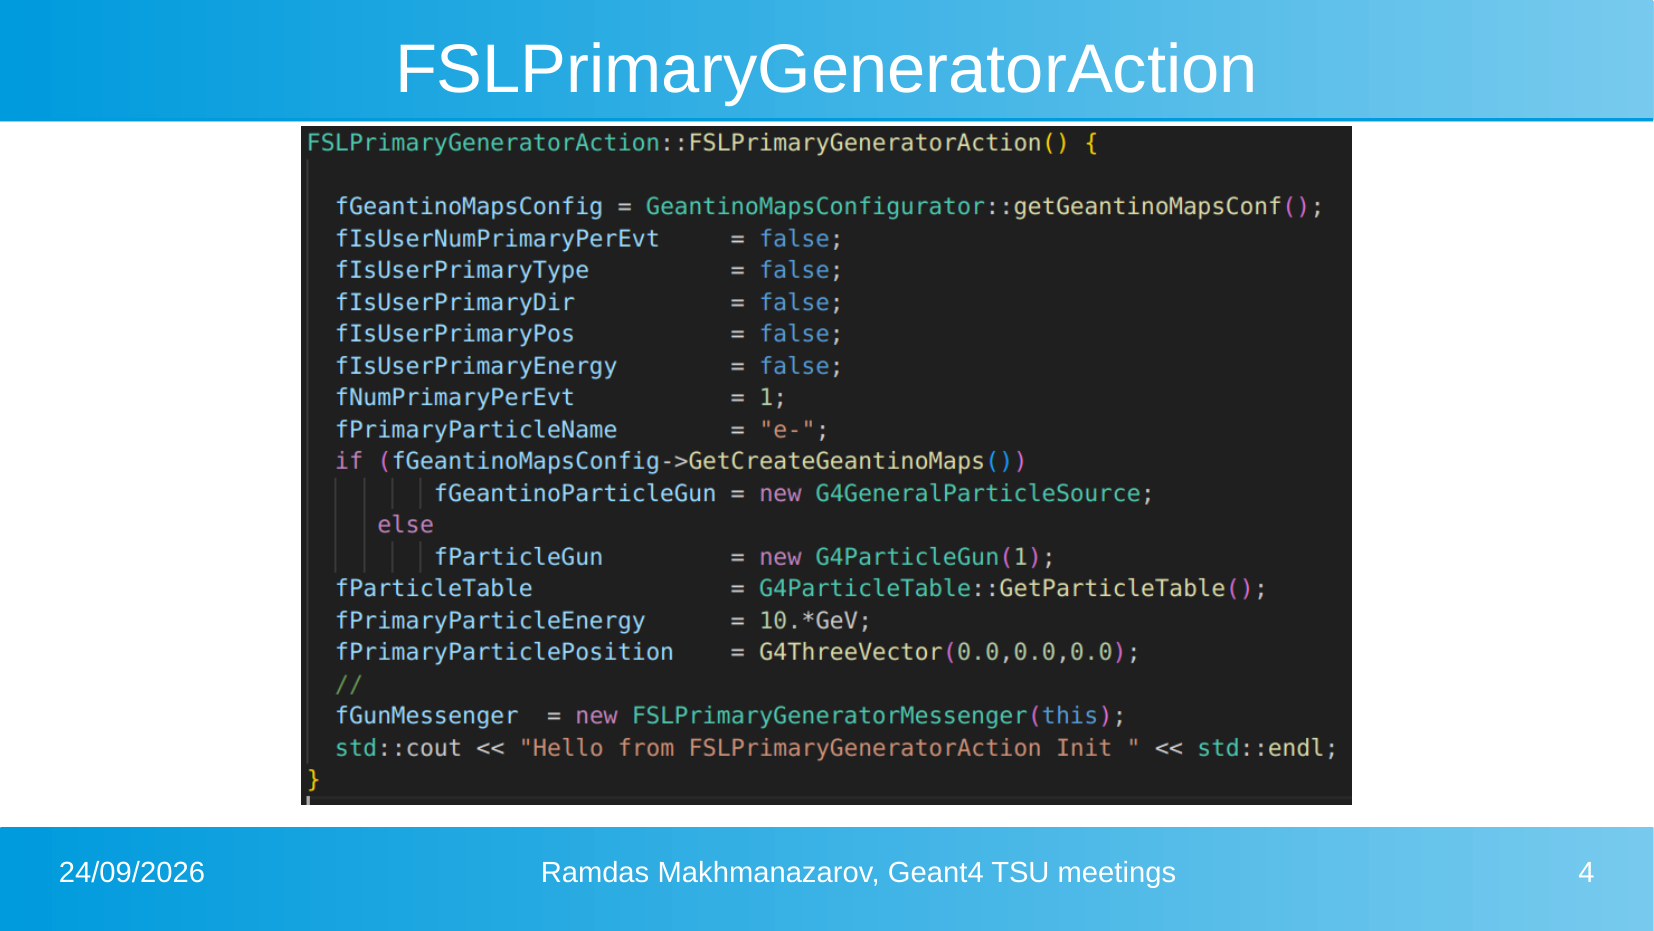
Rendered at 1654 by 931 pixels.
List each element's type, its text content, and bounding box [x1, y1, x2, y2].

title FSLPrimaryGeneratorAction [59, 29, 1595, 109]
picture [301, 126, 1352, 805]
